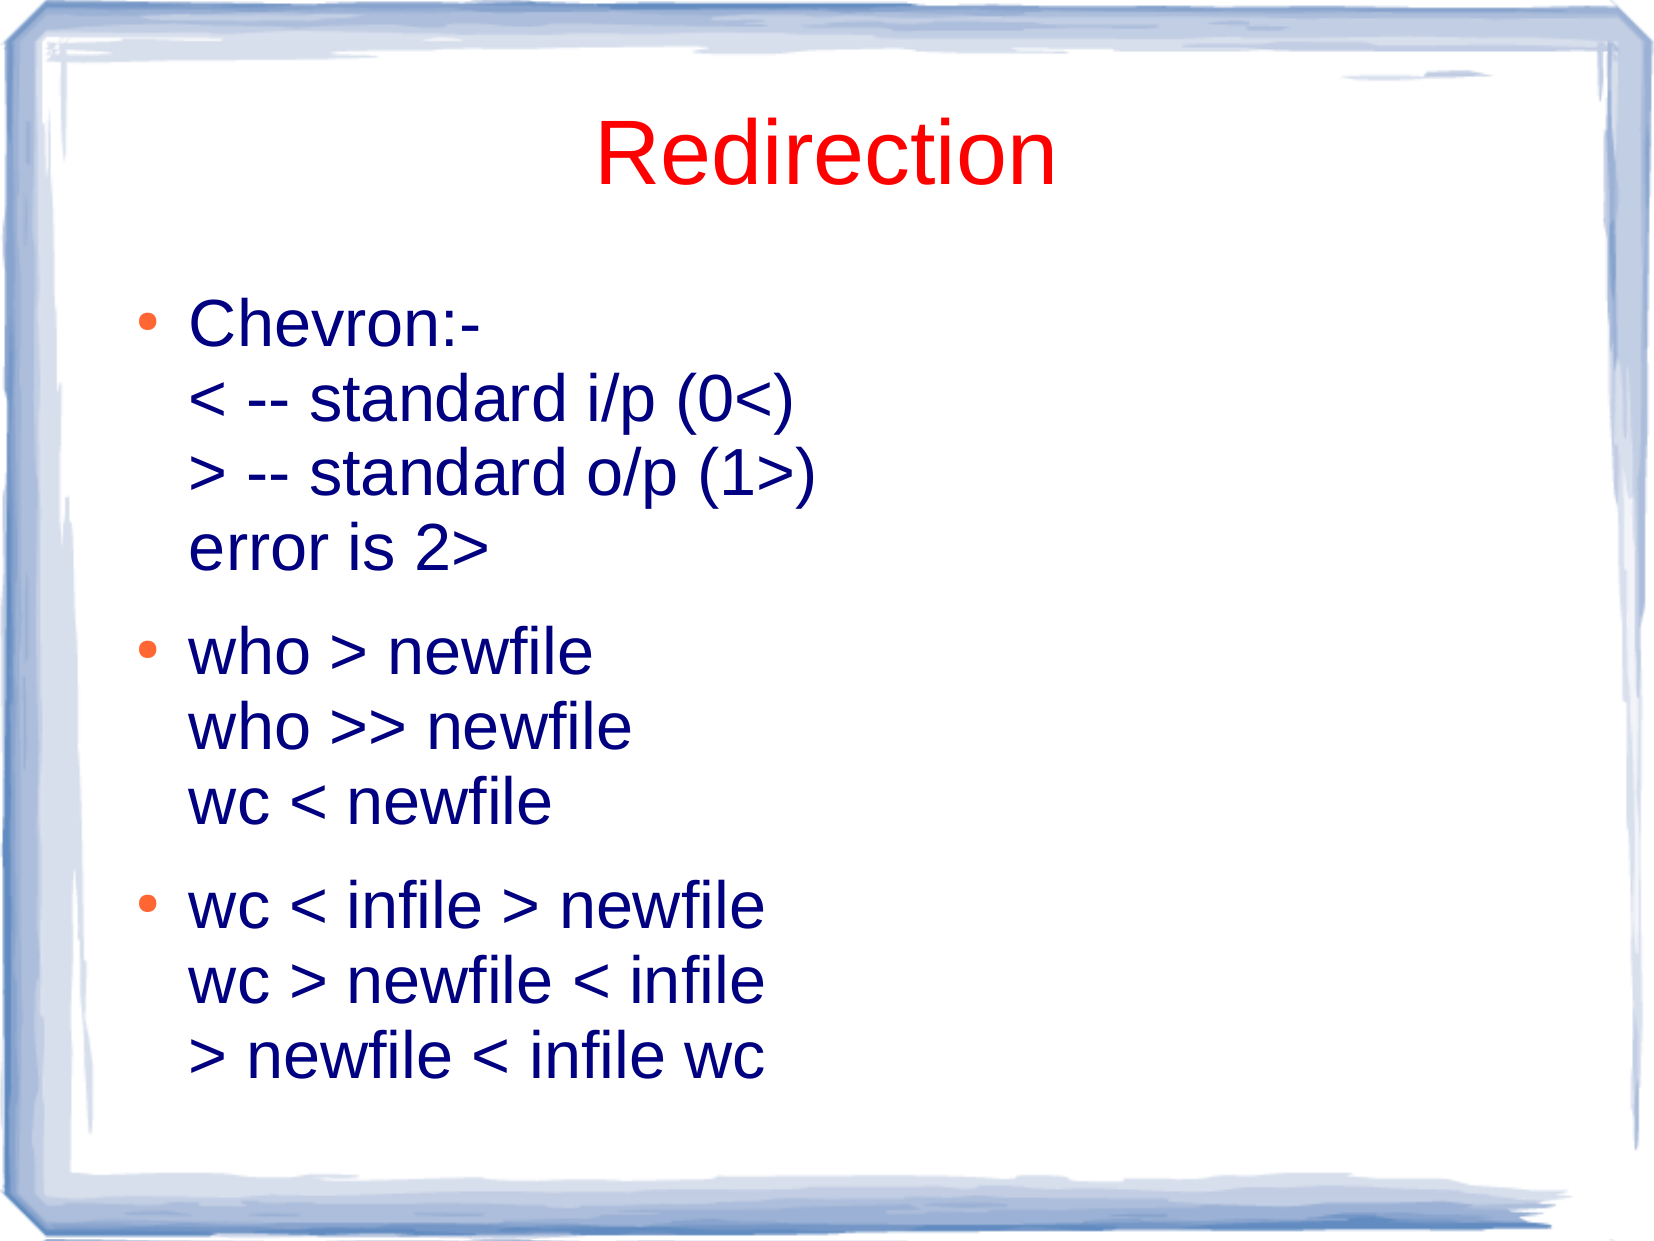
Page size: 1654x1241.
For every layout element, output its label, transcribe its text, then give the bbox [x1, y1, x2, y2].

list Chevron:- < -- standard i/p (0<) > -- standard o/p (1>) error is 2> who > newfile who >> newfile wc < newfile wc < infile > newfile wc > newfile < infile > newfile < infile wc [118, 285, 1571, 1093]
title Redirection [82, 56, 1571, 250]
picture [0, 0, 1654, 1241]
